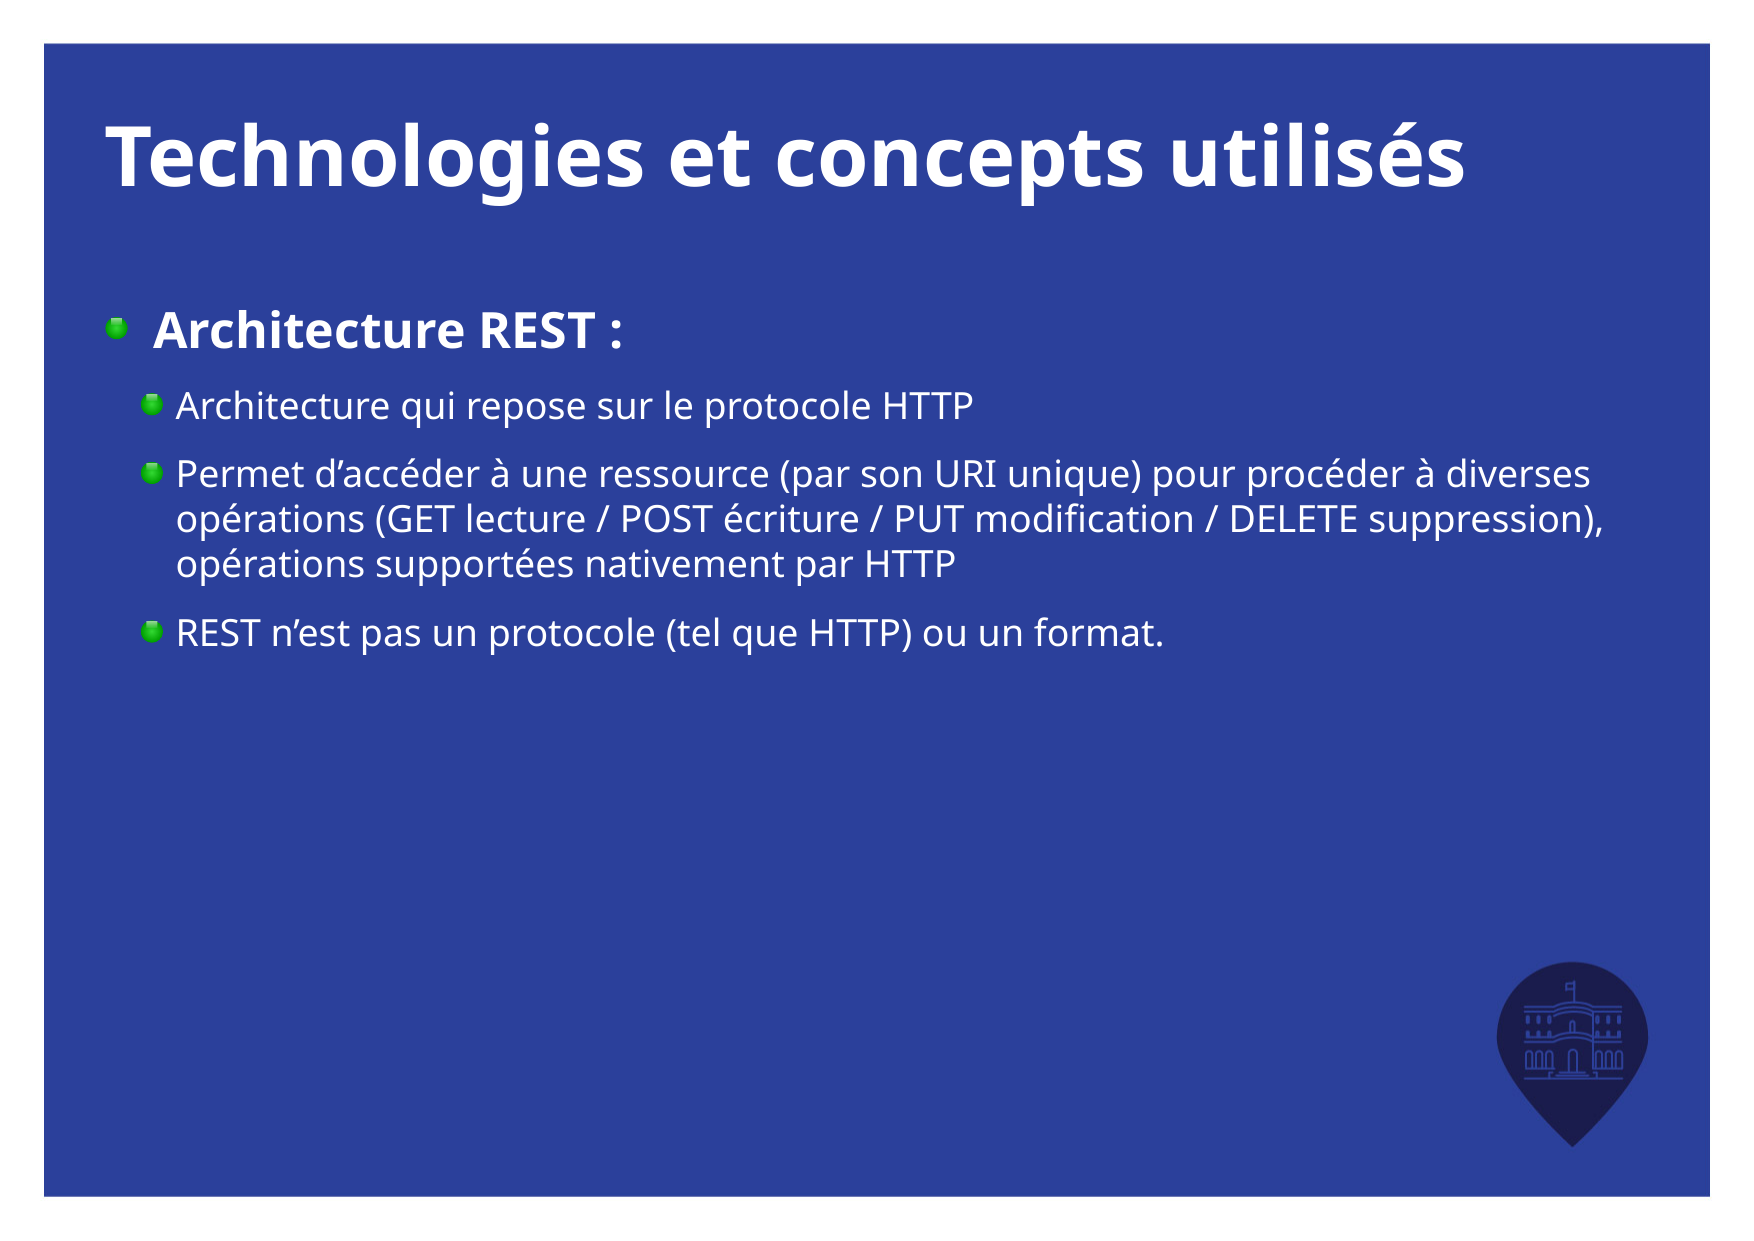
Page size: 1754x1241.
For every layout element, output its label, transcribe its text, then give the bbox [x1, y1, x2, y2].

title Technologies et concepts utilisés [87, 49, 1666, 257]
picture [0, 0, 1754, 1241]
list Architecture REST : Architecture qui repose sur le protocole HTTP Permet d’accéder à une ressource (par son URI unique) pour procéder à diverses opérations (GET lecture / POST écriture / PUT modification / DELETE suppression), opérations supportées nativement par HTTP REST n’est pas un protocole (tel que HTTP) ou un format. [87, 289, 1666, 1156]
